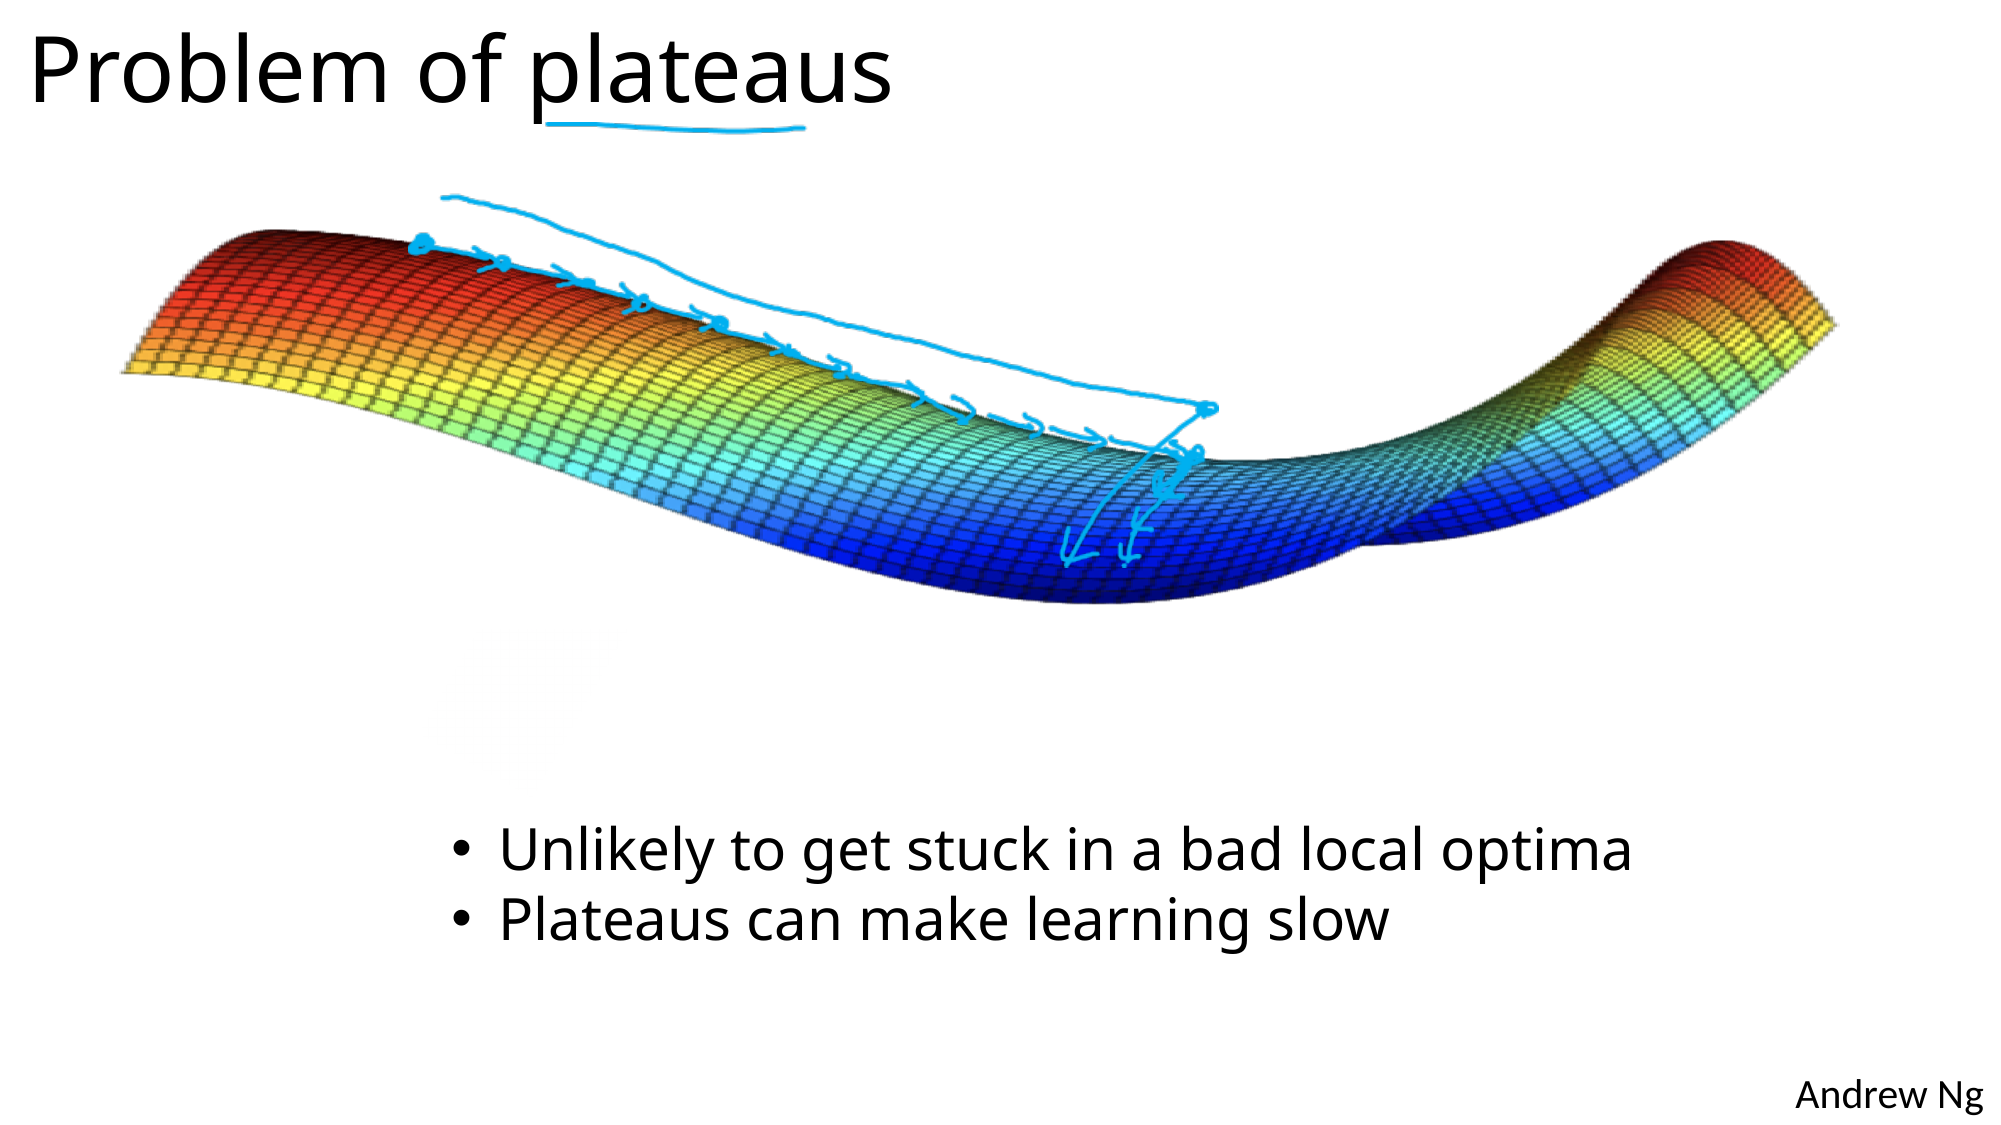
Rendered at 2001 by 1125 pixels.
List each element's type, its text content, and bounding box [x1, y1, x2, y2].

picture [118, 122, 1844, 797]
text_box Unlikely to get stuck in a bad local optima Plateaus can make learning slow [436, 804, 1651, 960]
title Problem of plateaus [12, 15, 1738, 234]
